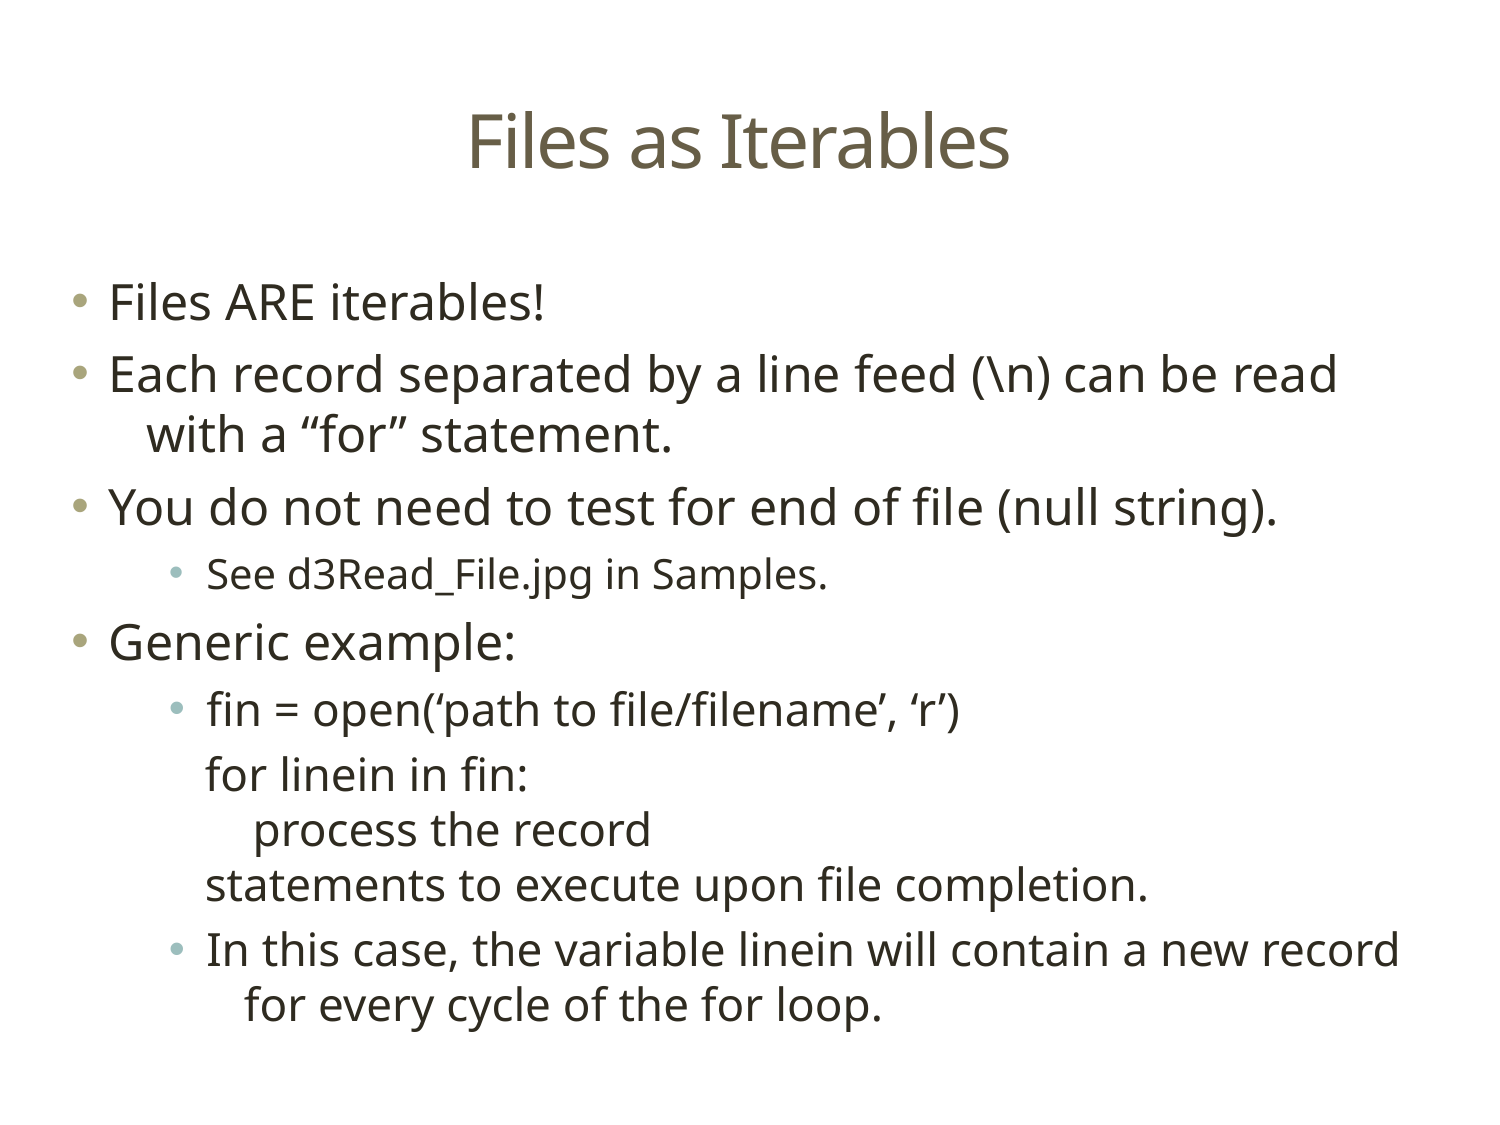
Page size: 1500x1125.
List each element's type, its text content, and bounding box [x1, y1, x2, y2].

title Files as Iterables [18, 45, 1460, 233]
list Files ARE iterables! Each record separated by a line feed (\n) can be read with a “for” statement. You do not need to test for end of file (null string). See d3Read_File.jpg in Samples. Generic example: fin = open(‘path to file/filename’, ‘r’) for linein in fin: process the record statements to execute upon file completion. In this case, the variable linein will contain a new record for every cycle of the for loop. [18, 262, 1460, 1098]
